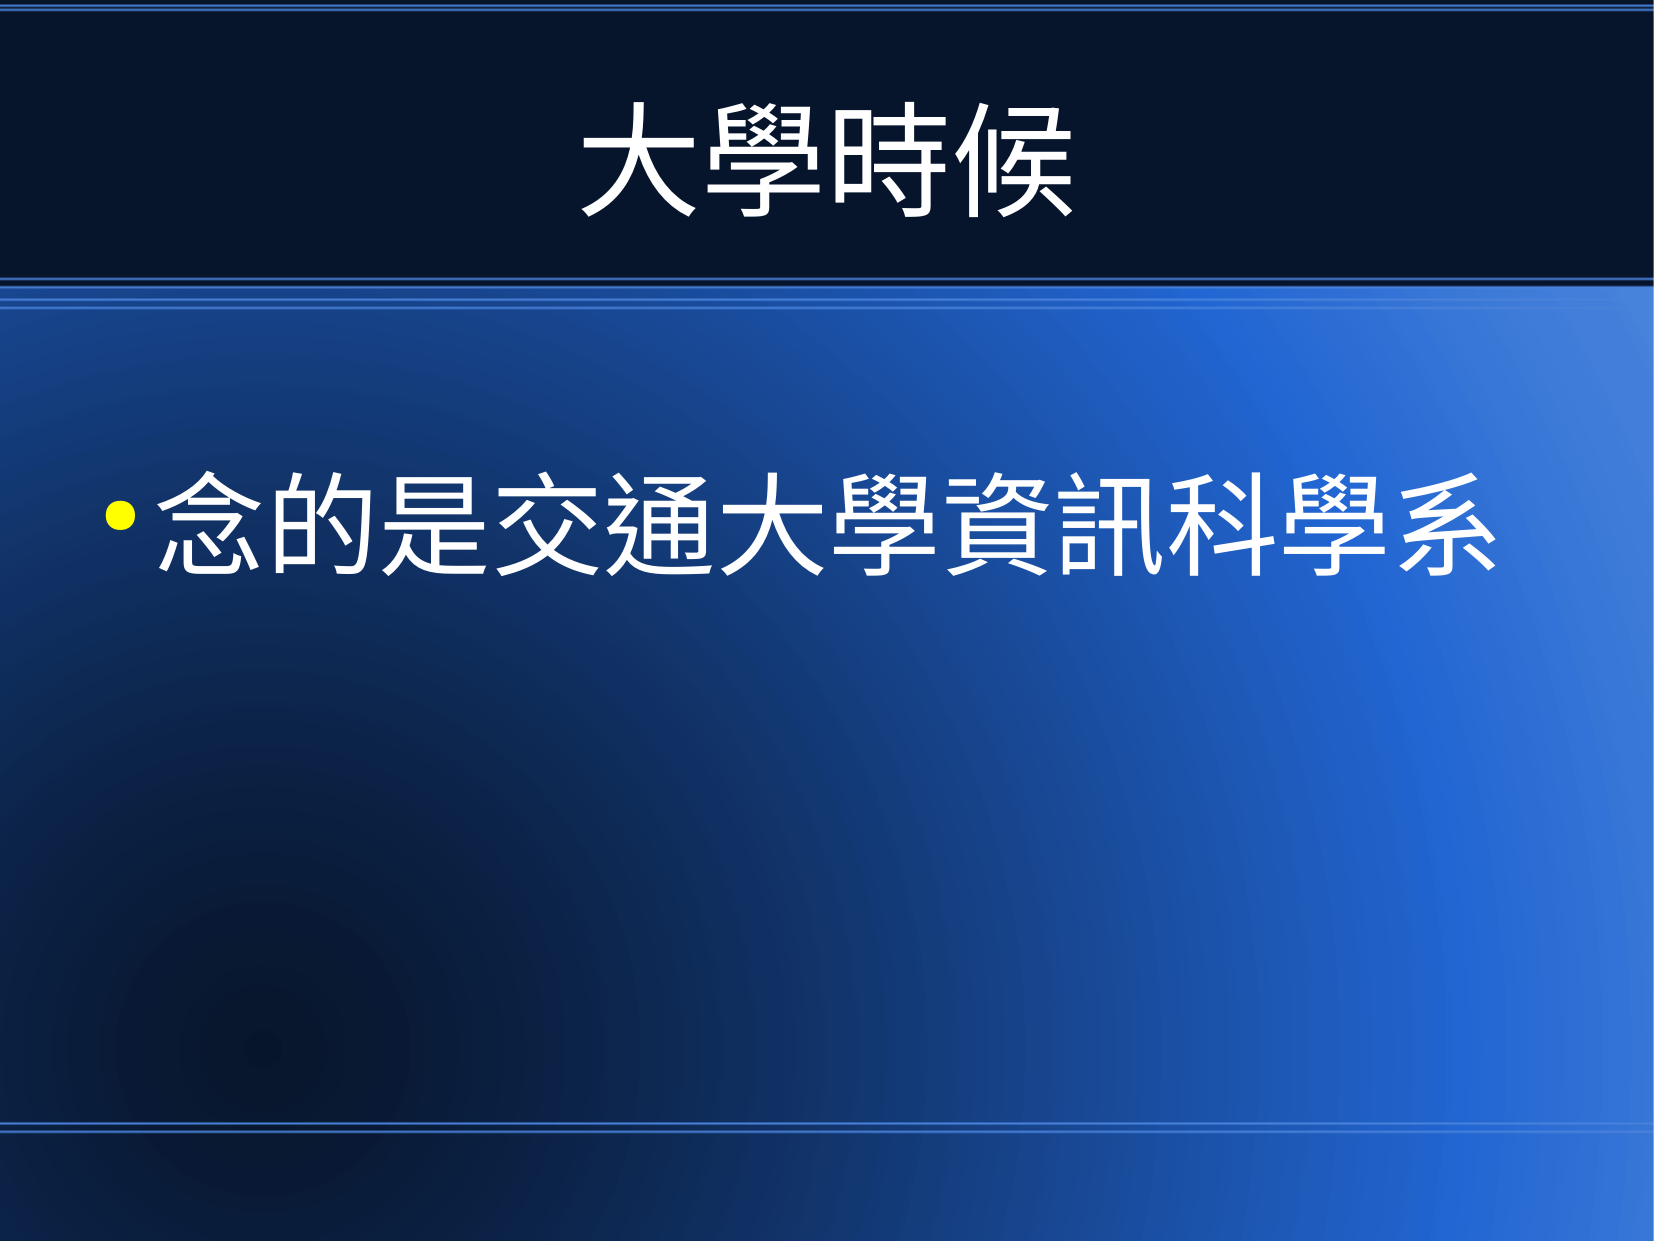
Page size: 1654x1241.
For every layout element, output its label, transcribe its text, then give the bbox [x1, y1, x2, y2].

picture [0, 0, 1654, 1241]
list 念的是交通大學資訊科學系 [82, 355, 1571, 1241]
title 大學時候 [82, 49, 1571, 257]
